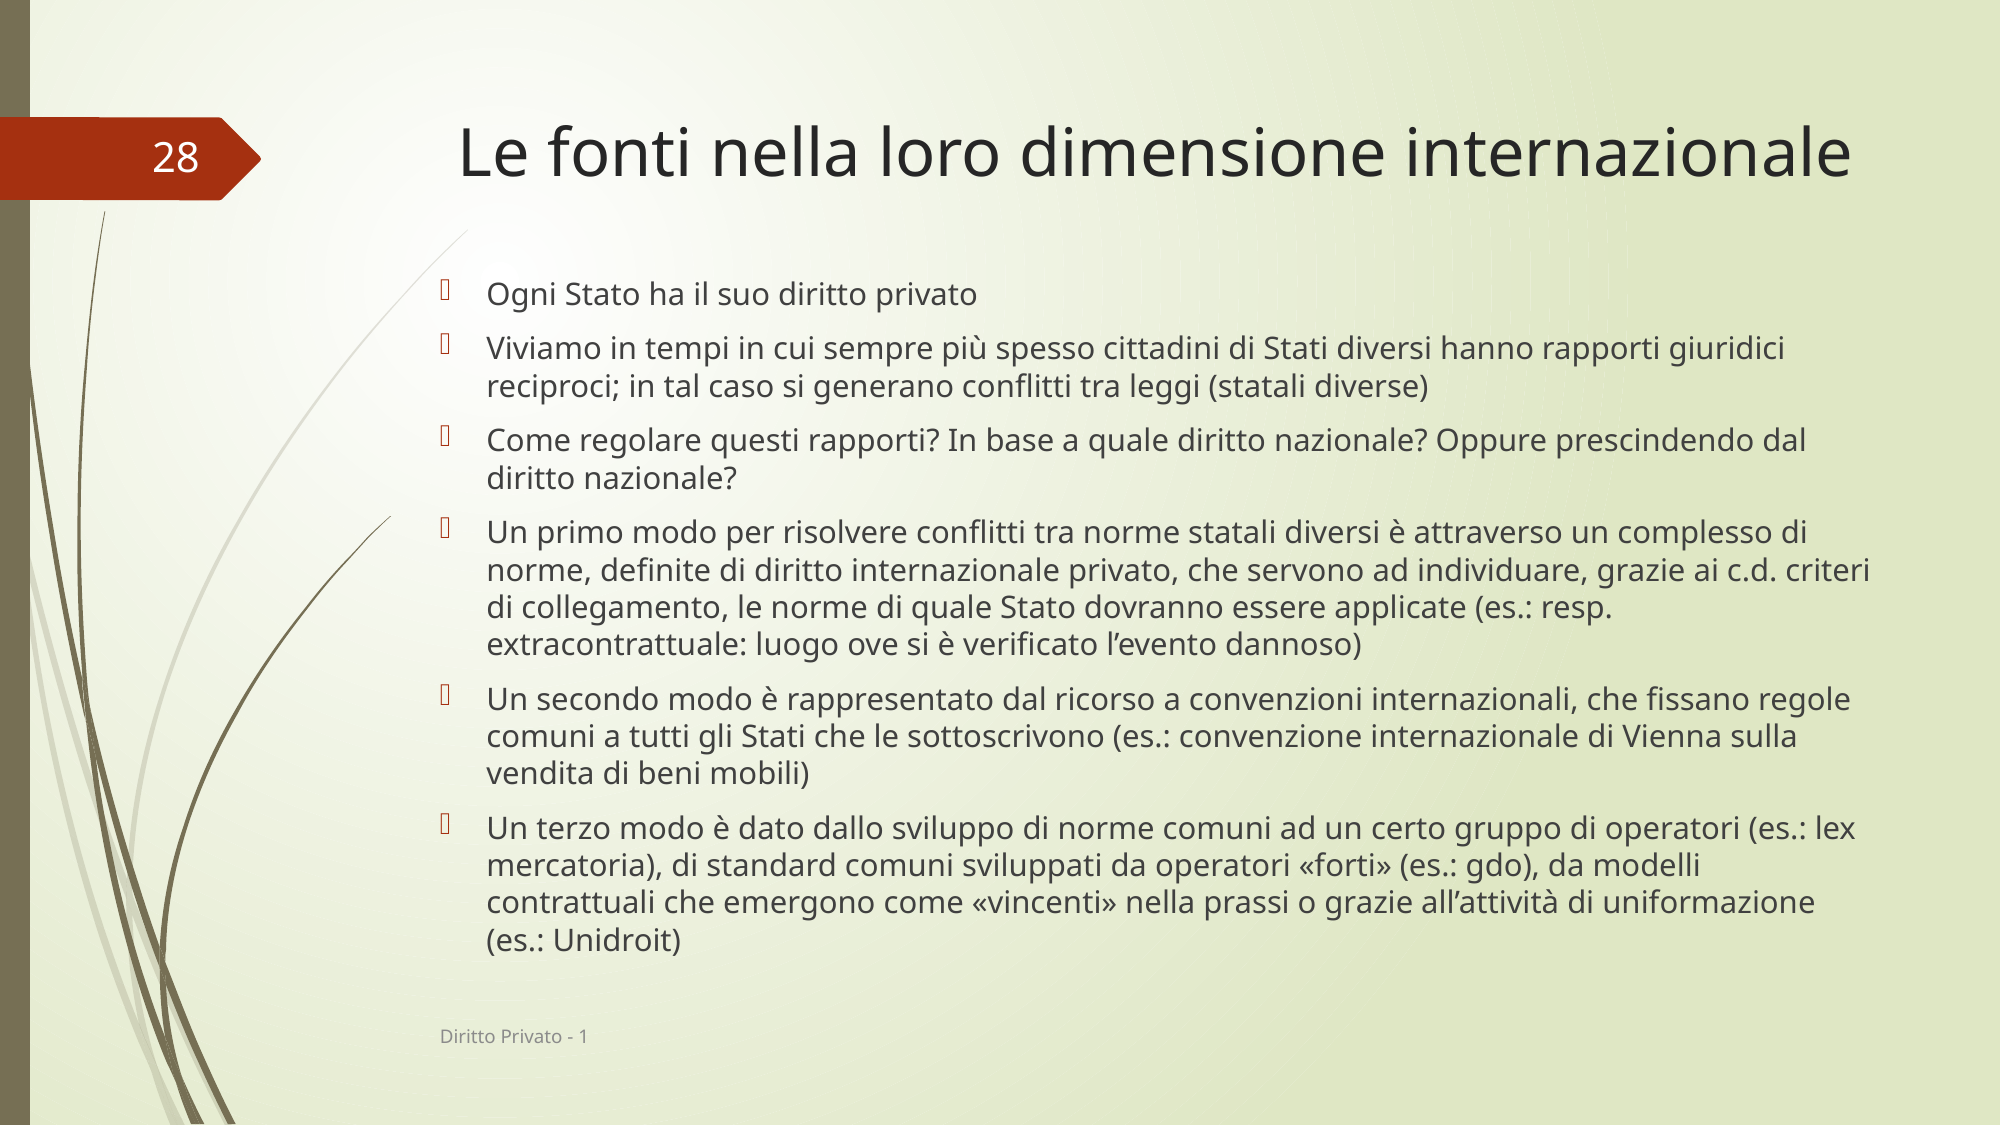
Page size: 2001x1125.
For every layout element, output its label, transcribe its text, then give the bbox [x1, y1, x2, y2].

list Ogni Stato ha il suo diritto privato Viviamo in tempi in cui sempre più spesso cittadini di Stati diversi hanno rapporti giuridici reciproci; in tal caso si generano conflitti tra leggi (statali diverse) Come regolare questi rapporti? In base a quale diritto nazionale? Oppure prescindendo dal diritto nazionale? Un primo modo per risolvere conflitti tra norme statali diversi è attraverso un complesso di norme, definite di diritto internazionale privato, che servono ad individuare, grazie ai c.d. criteri di collegamento, le norme di quale Stato dovranno essere applicate (es.: resp. extracontrattuale: luogo ove si è verificato l’evento dannoso) Un secondo modo è rappresentato dal ricorso a convenzioni internazionali, che fissano regole comuni a tutti gli Stati che le sottoscrivono (es.: convenzione internazionale di Vienna sulla vendita di beni mobili) Un terzo modo è dato dallo sviluppo di norme comuni ad un certo gruppo di operatori (es.: lex mercatoria), di standard comuni sviluppati da operatori «forti» (es.: gdo), da modelli contrattuali che emergono come «vincenti» nella prassi o grazie all’attività di uniformazione (es.: Unidroit) [424, 266, 1888, 970]
footer Diritto Privato - 1 [424, 1006, 1675, 1067]
title Le fonti nella loro dimensione internazionale [425, 102, 1888, 247]
slide_number <numero> [87, 129, 216, 190]
